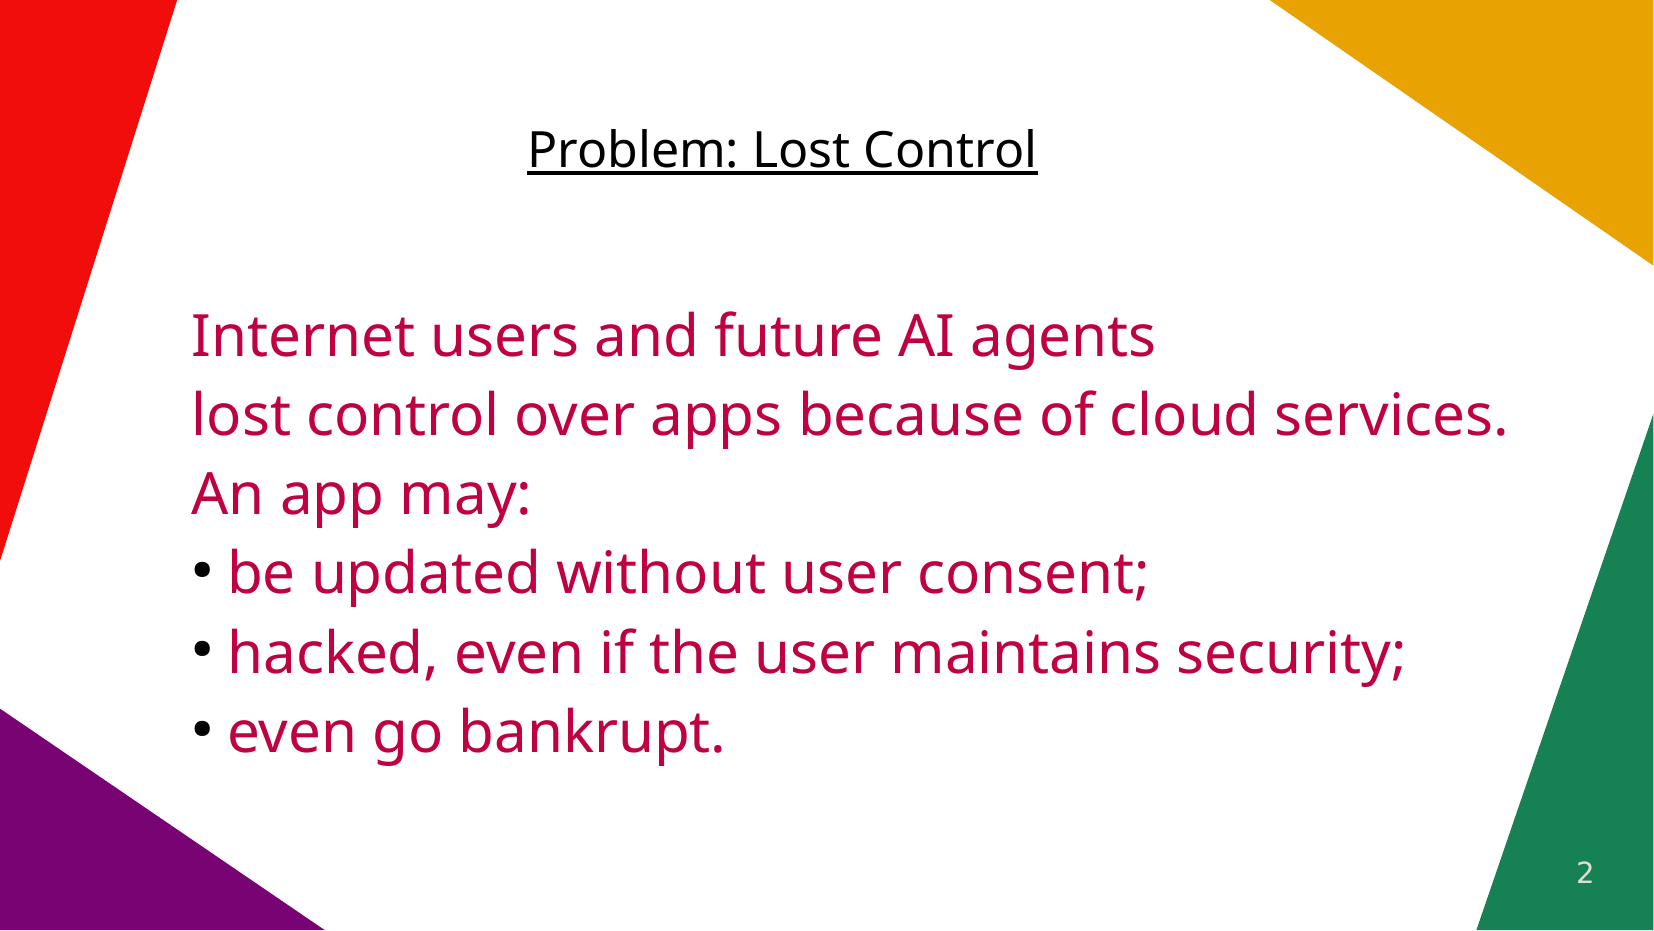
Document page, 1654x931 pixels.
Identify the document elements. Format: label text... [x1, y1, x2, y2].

text_box Internet users and future AI agents lost control over apps because of cloud services. An app may: be updated without user consent; hacked, even if the user maintains security; even go bankrupt. [177, 265, 1506, 798]
text_box Problem: Lost Control [383, 59, 1182, 237]
